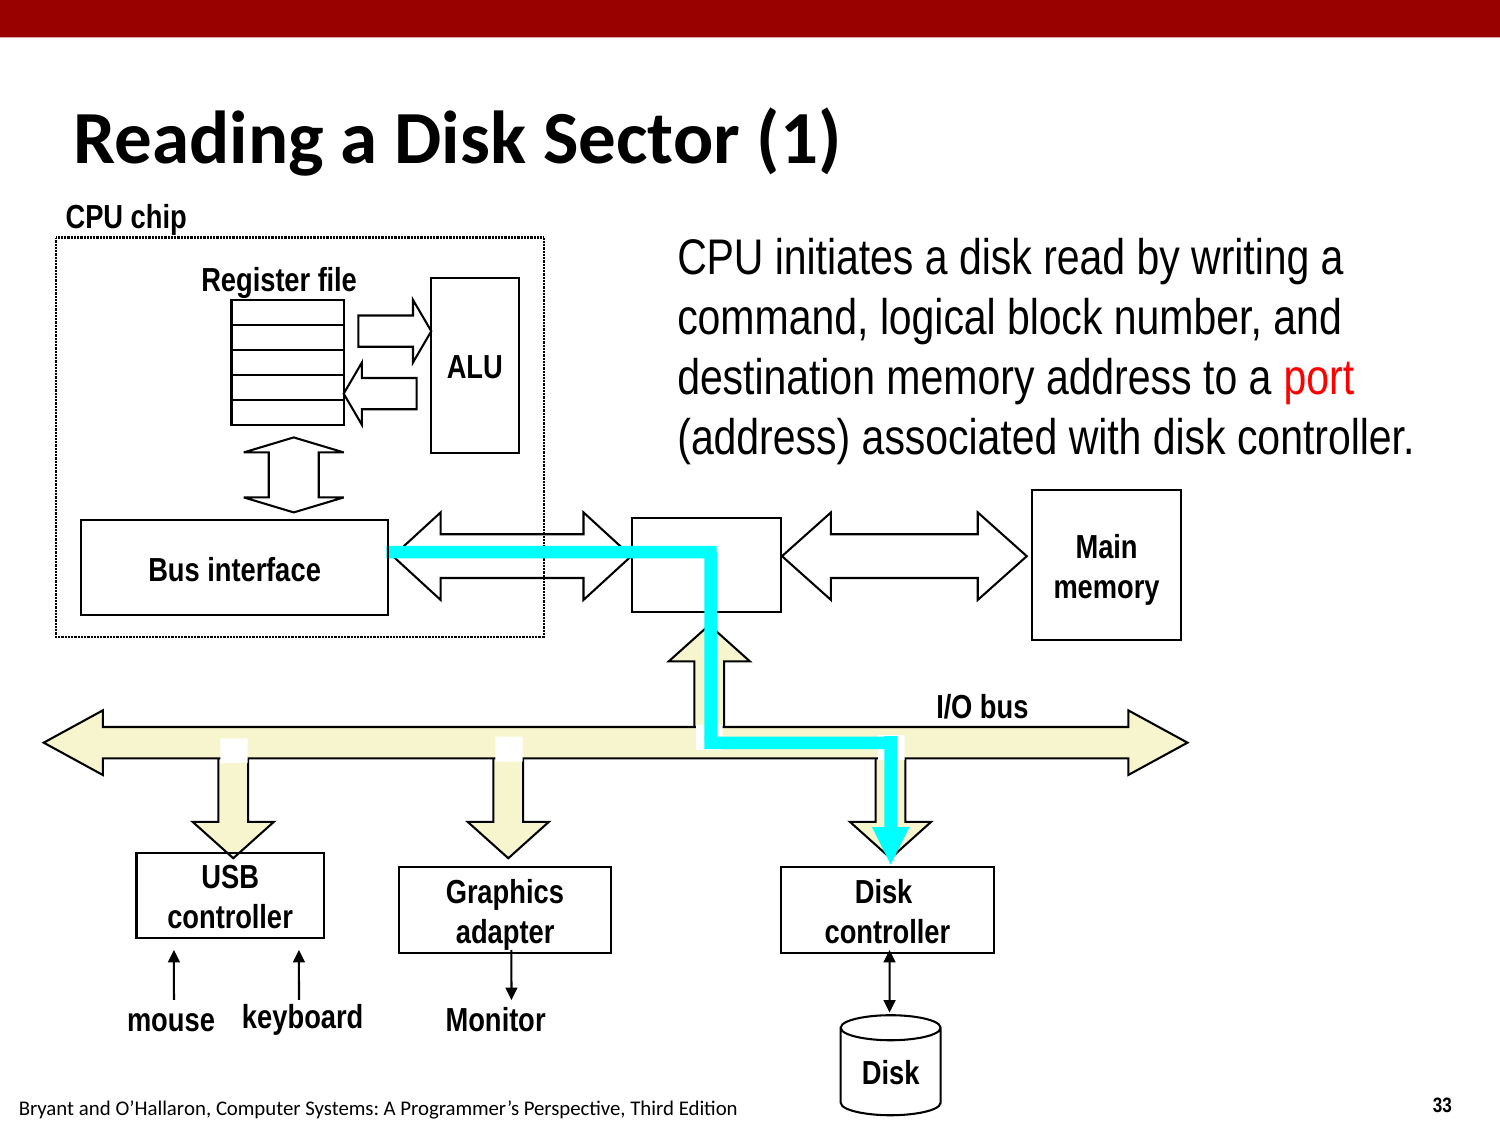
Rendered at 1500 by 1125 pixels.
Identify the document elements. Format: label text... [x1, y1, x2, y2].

text_box ALU [431, 277, 519, 453]
text_box USB controller [136, 852, 324, 939]
text_box Register file [186, 250, 373, 306]
text_box CPU initiates a disk read by writing a command, logical block number, and destination memory address to a port (address) associated with disk controller. [662, 217, 1463, 472]
text_box Disk controller [781, 867, 994, 953]
text_box Monitor [430, 990, 561, 1046]
text_box keyboard [227, 987, 379, 1043]
text_box [43, 629, 884, 859]
text_box I/O bus [921, 677, 1044, 733]
text_box [717, 631, 1188, 853]
text_box mouse [112, 990, 231, 1046]
text_box Main memory [1032, 490, 1182, 641]
text_box Disk [840, 1029, 941, 1116]
title Reading a Disk Sector (1) [58, 71, 1304, 197]
text_box Graphics adapter [398, 867, 612, 953]
text_box CPU chip [50, 187, 203, 243]
text_box Bus interface [81, 520, 389, 616]
